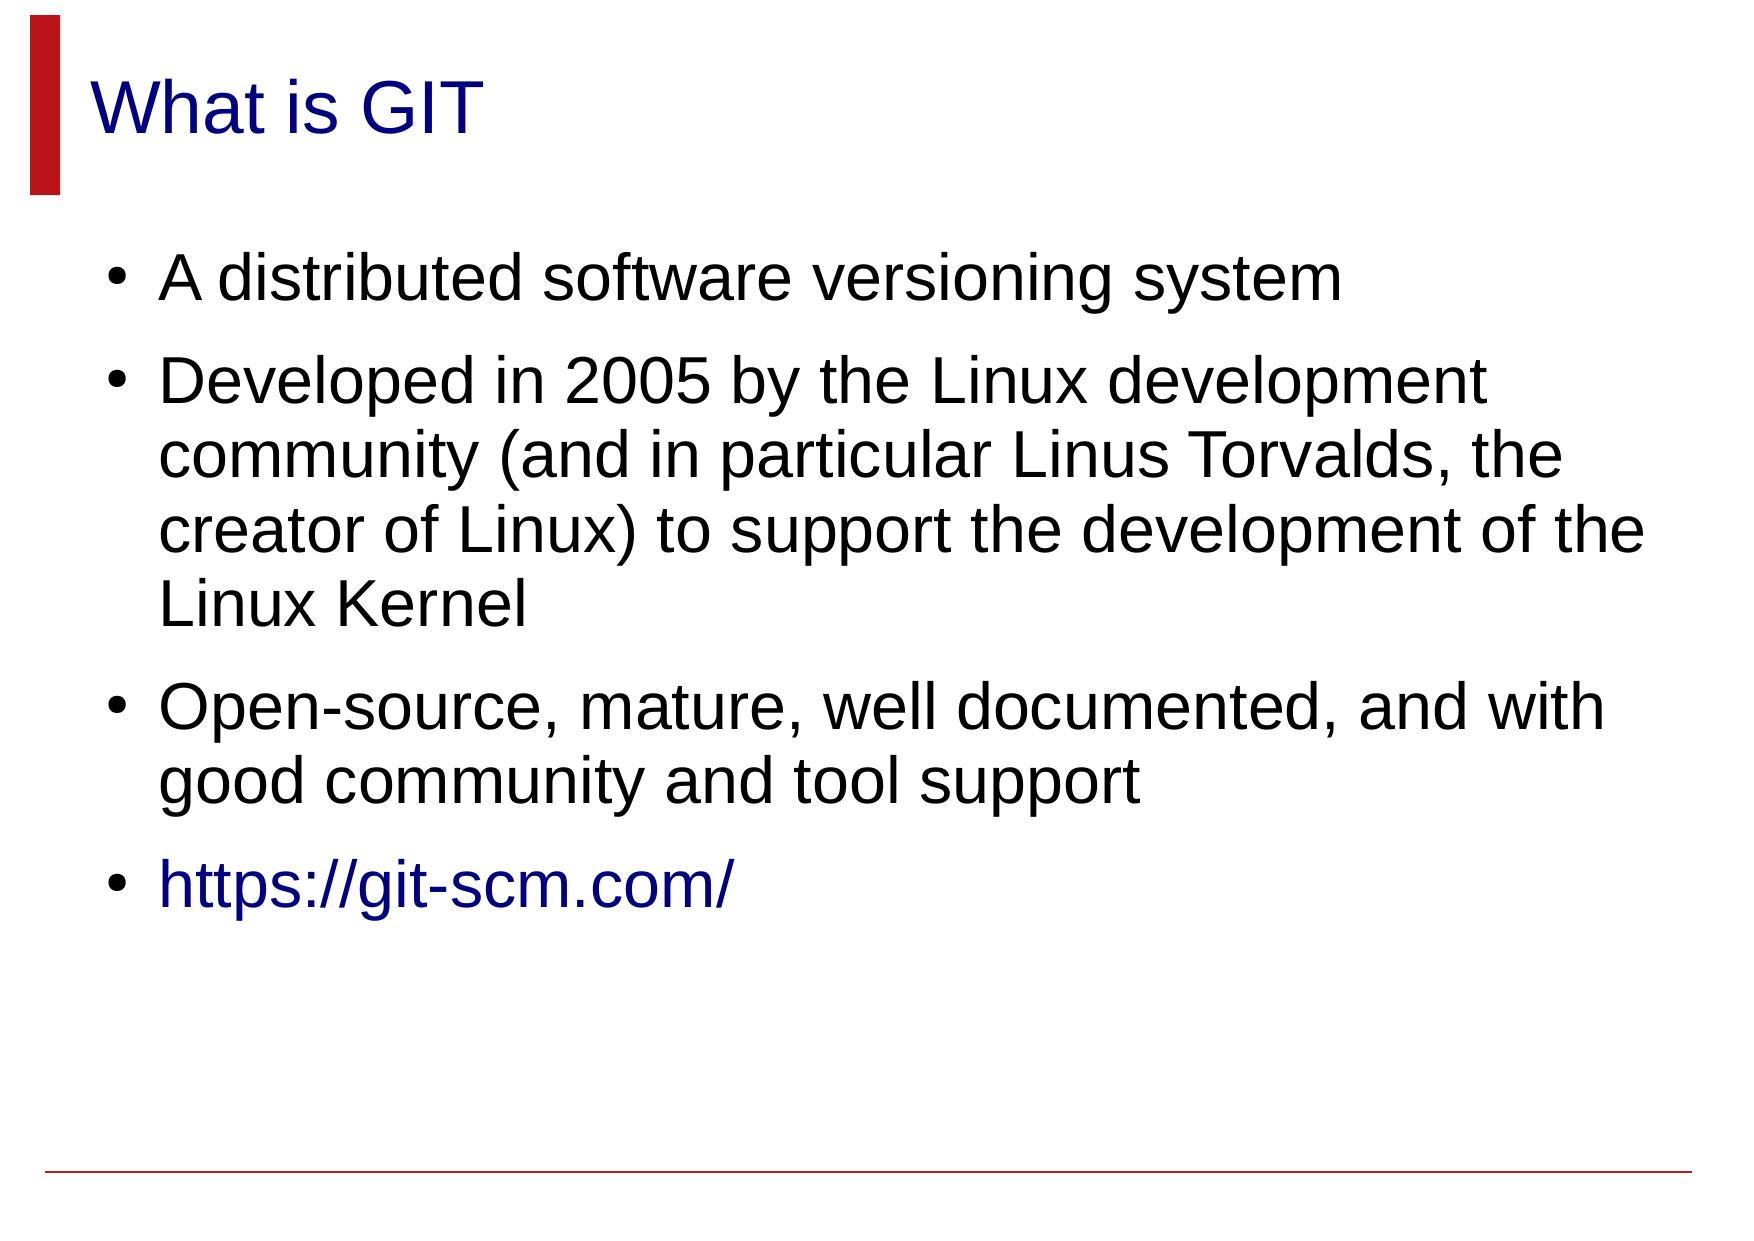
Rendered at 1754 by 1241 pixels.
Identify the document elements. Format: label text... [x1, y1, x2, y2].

title What is GIT [90, 19, 1726, 196]
list A distributed software versioning system Developed in 2005 by the Linux development community (and in particular Linus Torvalds, the creator of Linux) to support the development of the Linux Kernel Open-source, mature, well documented, and with good community and tool support https://git-scm.com/ [87, 240, 1696, 1081]
